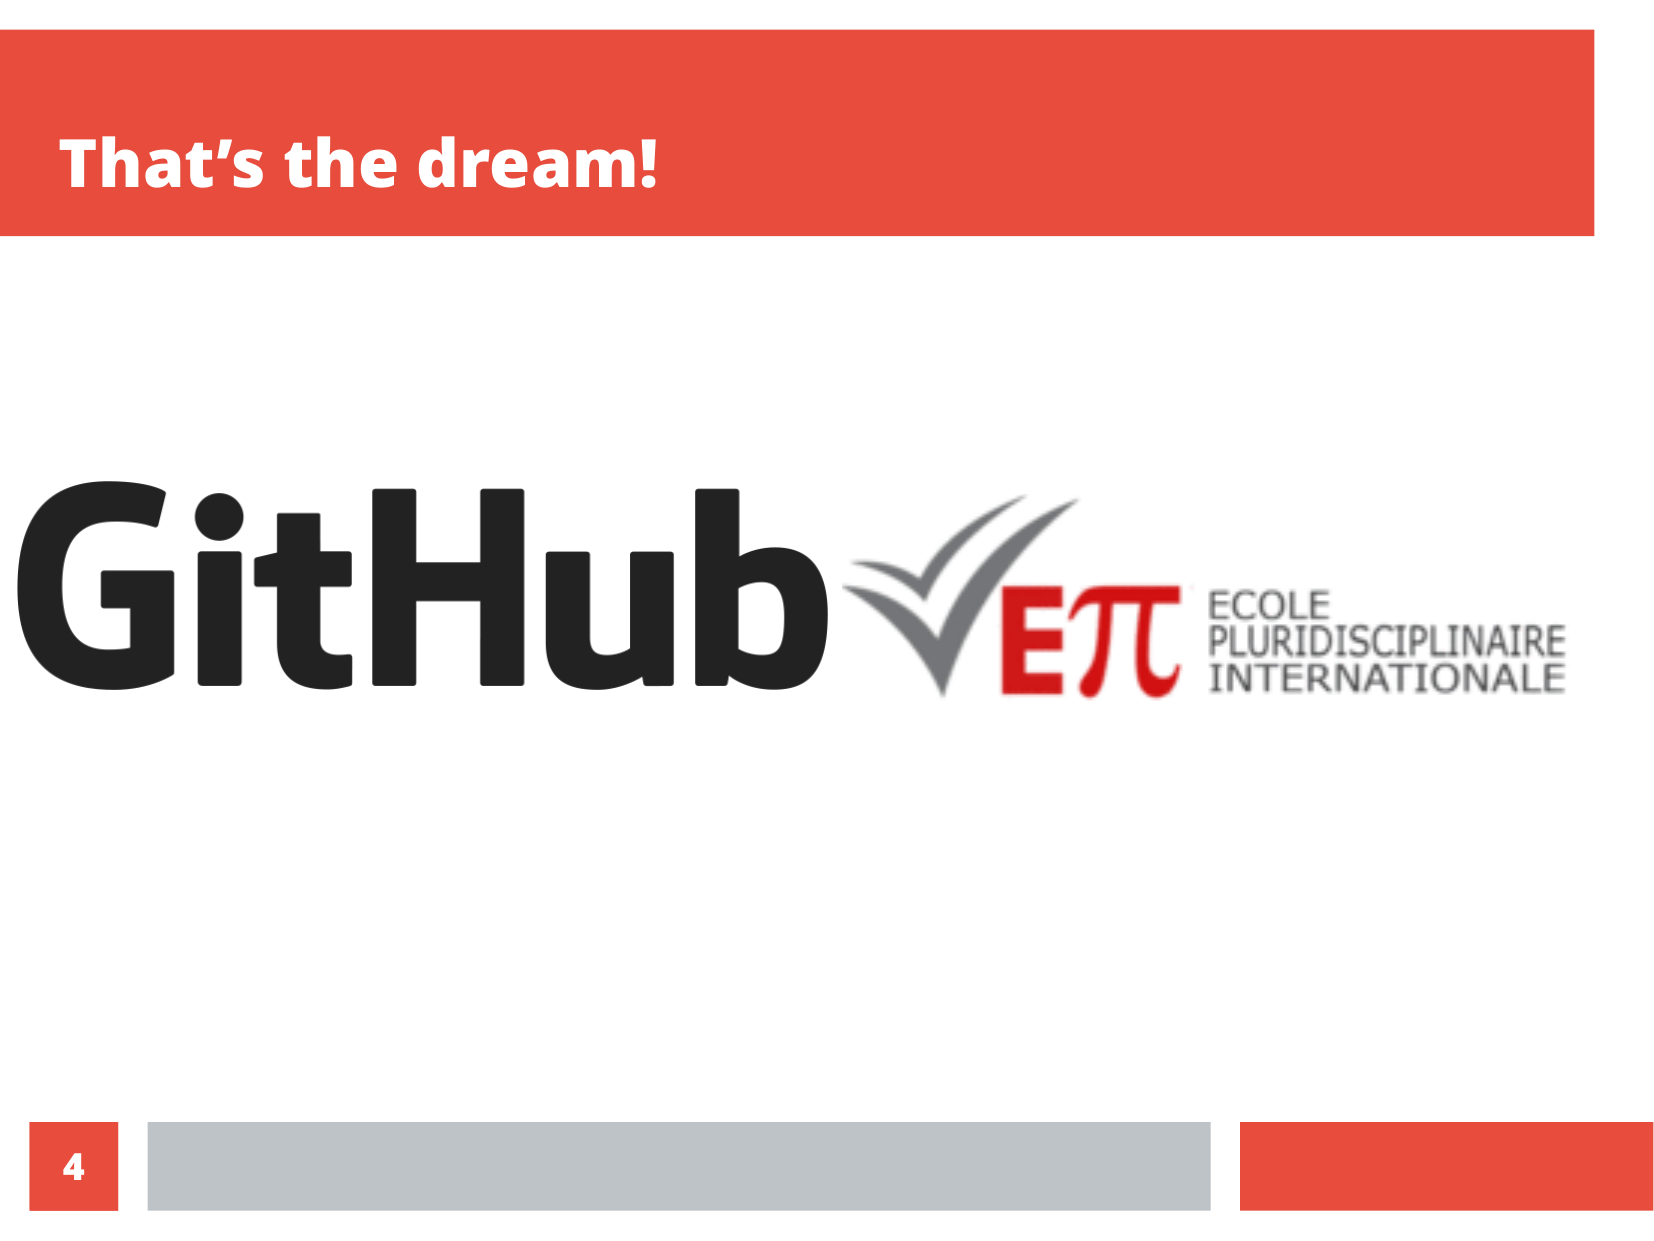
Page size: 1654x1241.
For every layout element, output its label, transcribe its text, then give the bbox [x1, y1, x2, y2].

picture [17, 480, 829, 693]
title That’s the dream! [59, 59, 1595, 207]
picture [842, 494, 1590, 710]
